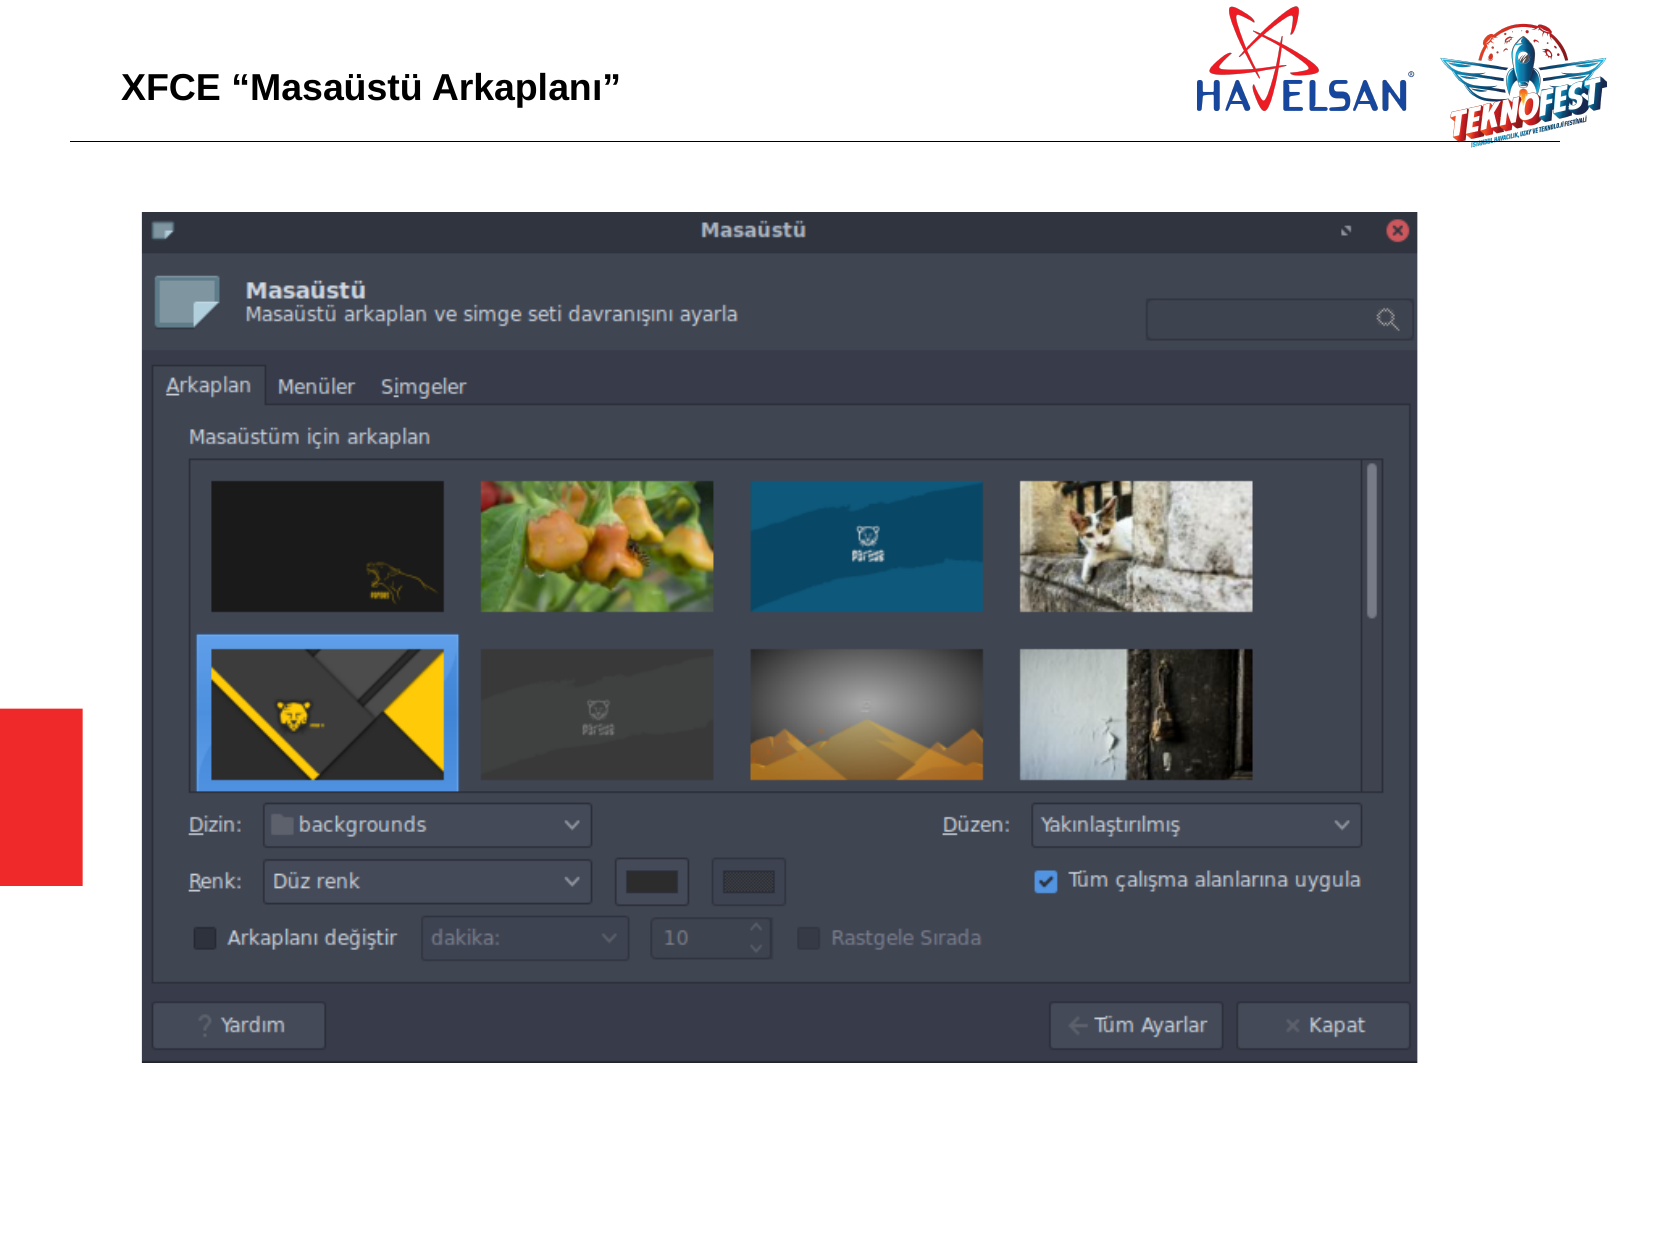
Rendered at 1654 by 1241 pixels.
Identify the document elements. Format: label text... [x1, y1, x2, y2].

picture [1195, 2, 1630, 154]
text_box XFCE “Masaüstü Arkaplanı” [106, 59, 1536, 116]
picture [141, 212, 1418, 1063]
